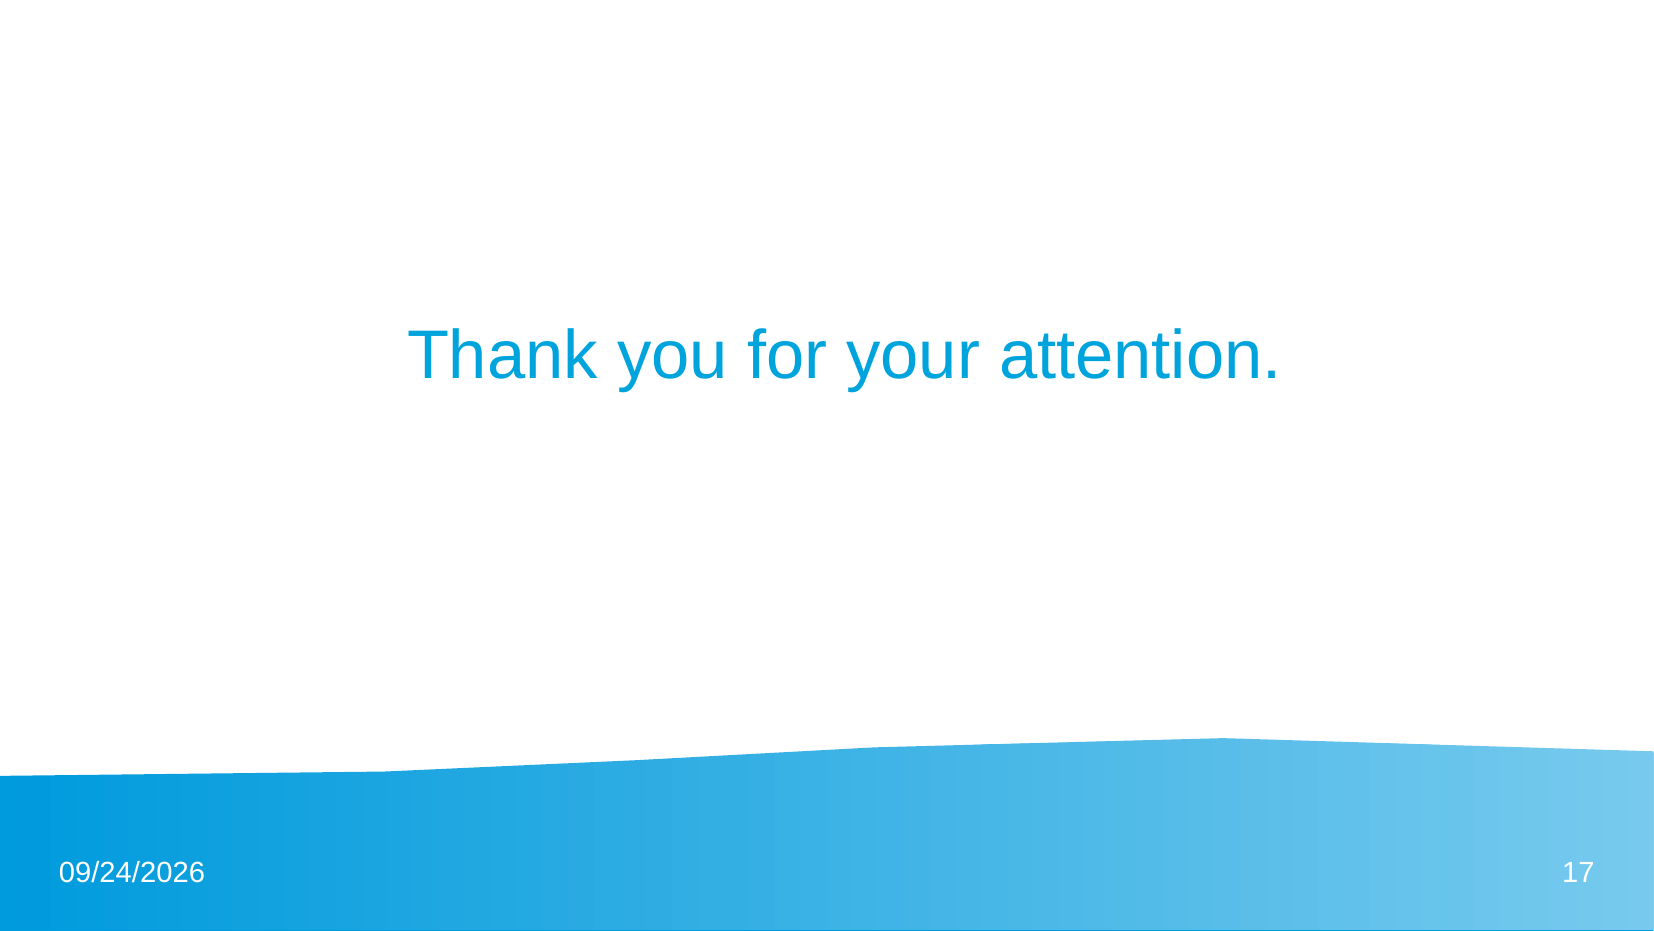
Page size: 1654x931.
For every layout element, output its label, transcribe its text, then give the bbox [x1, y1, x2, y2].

title Thank you for your attention. [106, 265, 1583, 443]
